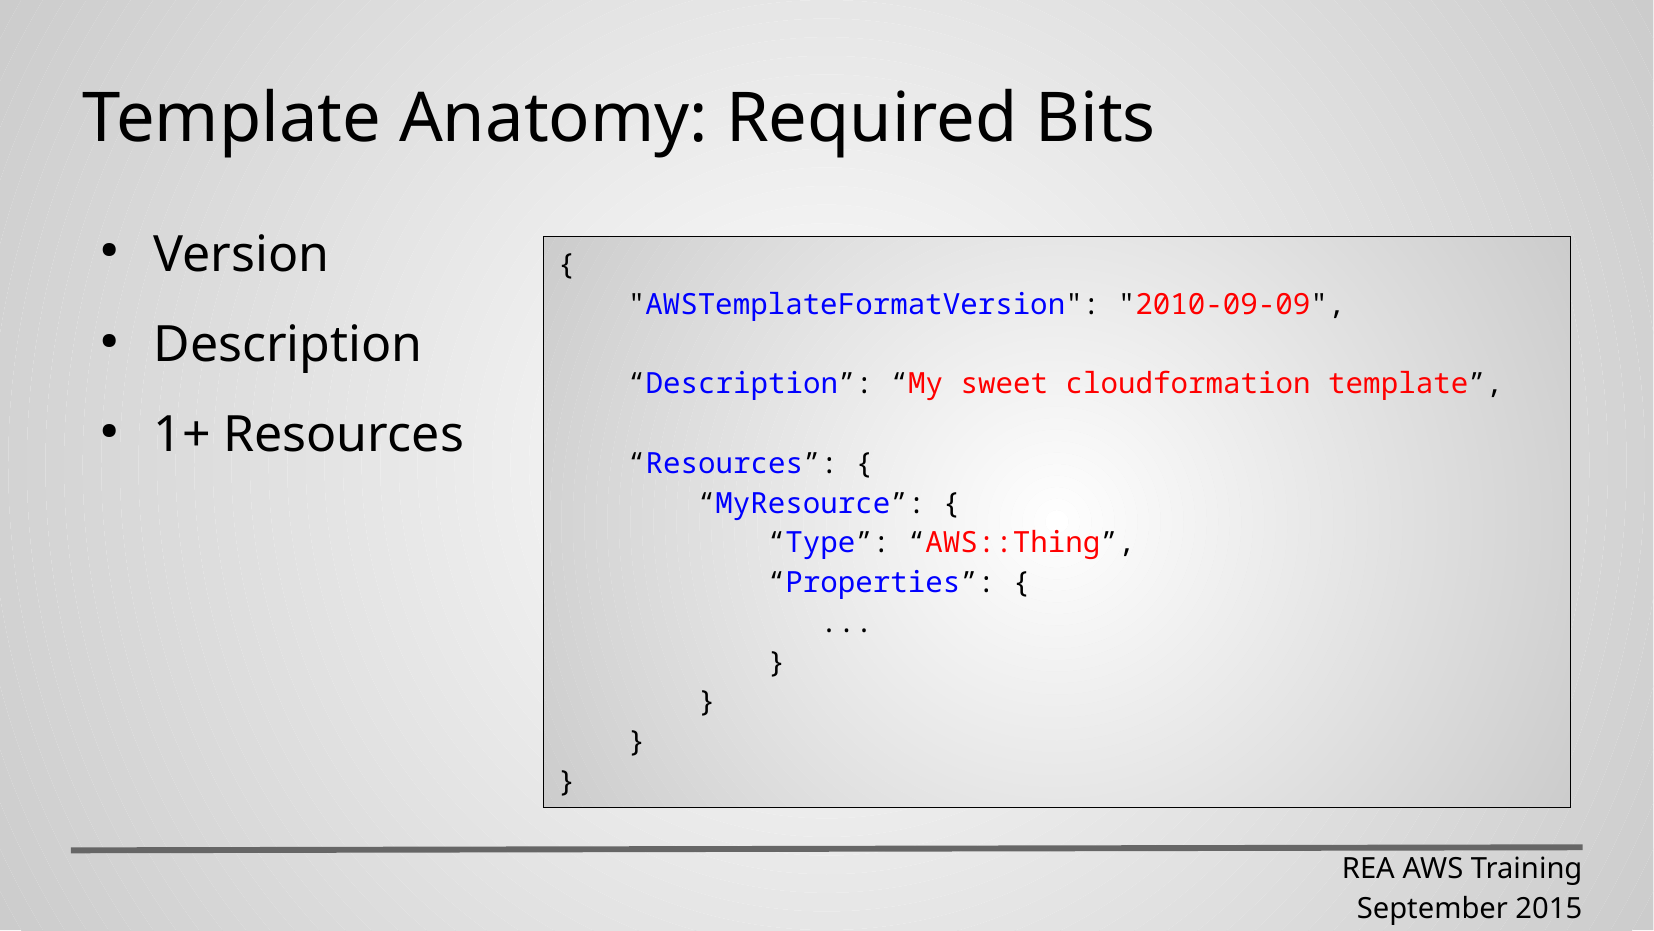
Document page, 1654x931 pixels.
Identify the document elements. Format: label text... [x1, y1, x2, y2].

list Version Description 1+ Resources [82, 217, 1571, 827]
title Template Anatomy: Required Bits [82, 36, 1571, 193]
text_box { "AWSTemplateFormatVersion": "2010-09-09", “Description”: “My sweet cloudformation template”, “Resources”: { “MyResource”: { “Type”: “AWS::Thing”, “Properties”: { ... } } } } [543, 236, 1571, 770]
